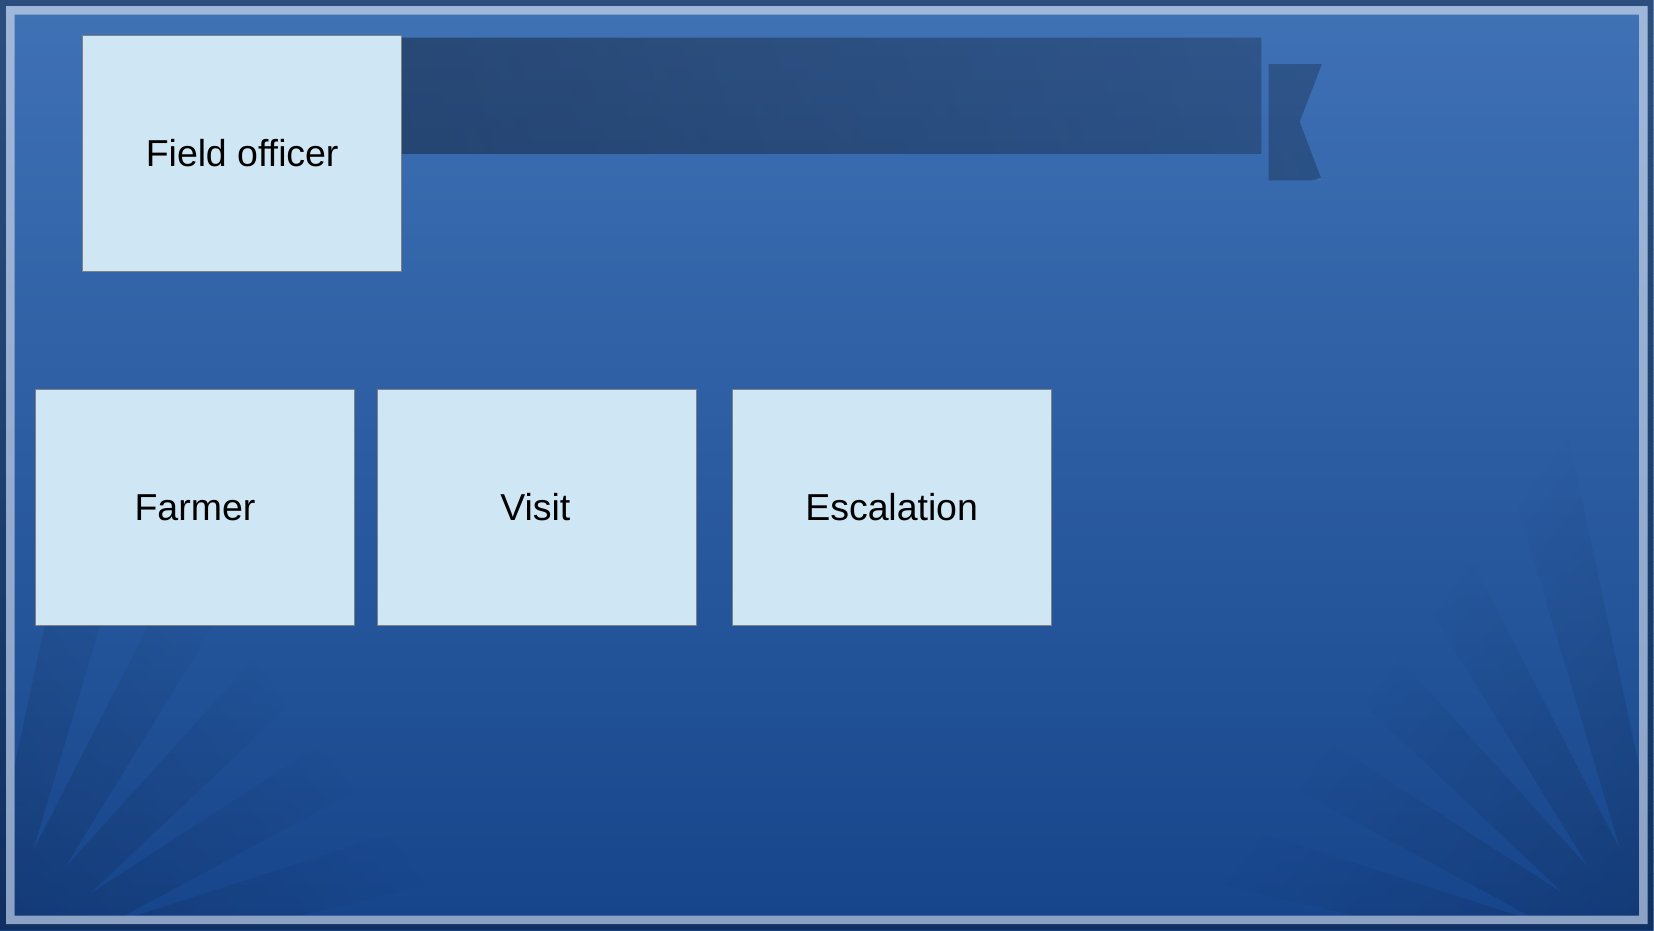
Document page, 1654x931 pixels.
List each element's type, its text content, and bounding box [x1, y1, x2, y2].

text_box Field officer [82, 35, 402, 272]
text_box Farmer [35, 389, 355, 626]
text_box Escalation [732, 389, 1052, 626]
text_box Visit [377, 389, 697, 626]
